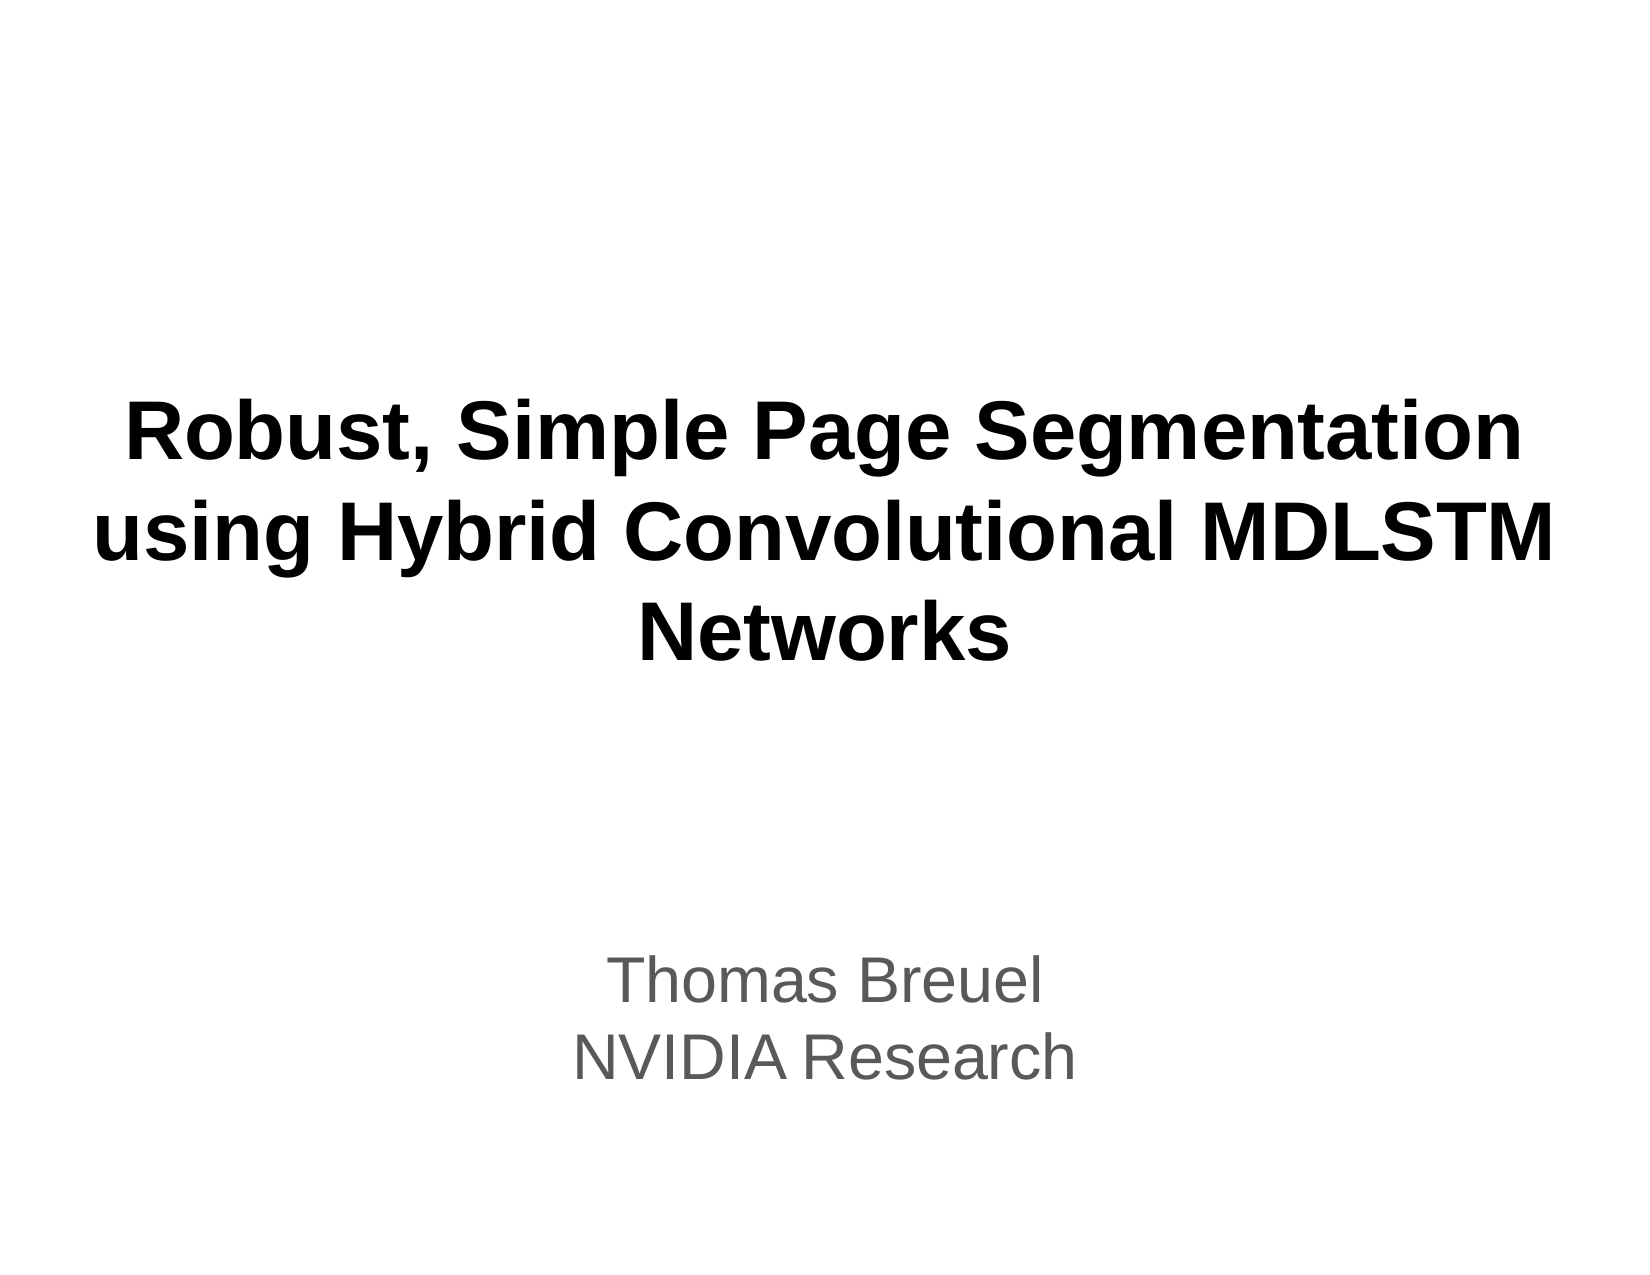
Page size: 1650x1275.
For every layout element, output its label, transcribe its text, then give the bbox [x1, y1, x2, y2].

title Robust, Simple Page Segmentation using Hybrid Convolutional MDLSTM Networks [56, 184, 1594, 694]
subtitle Thomas Breuel NVIDIA Research [56, 908, 1594, 1122]
